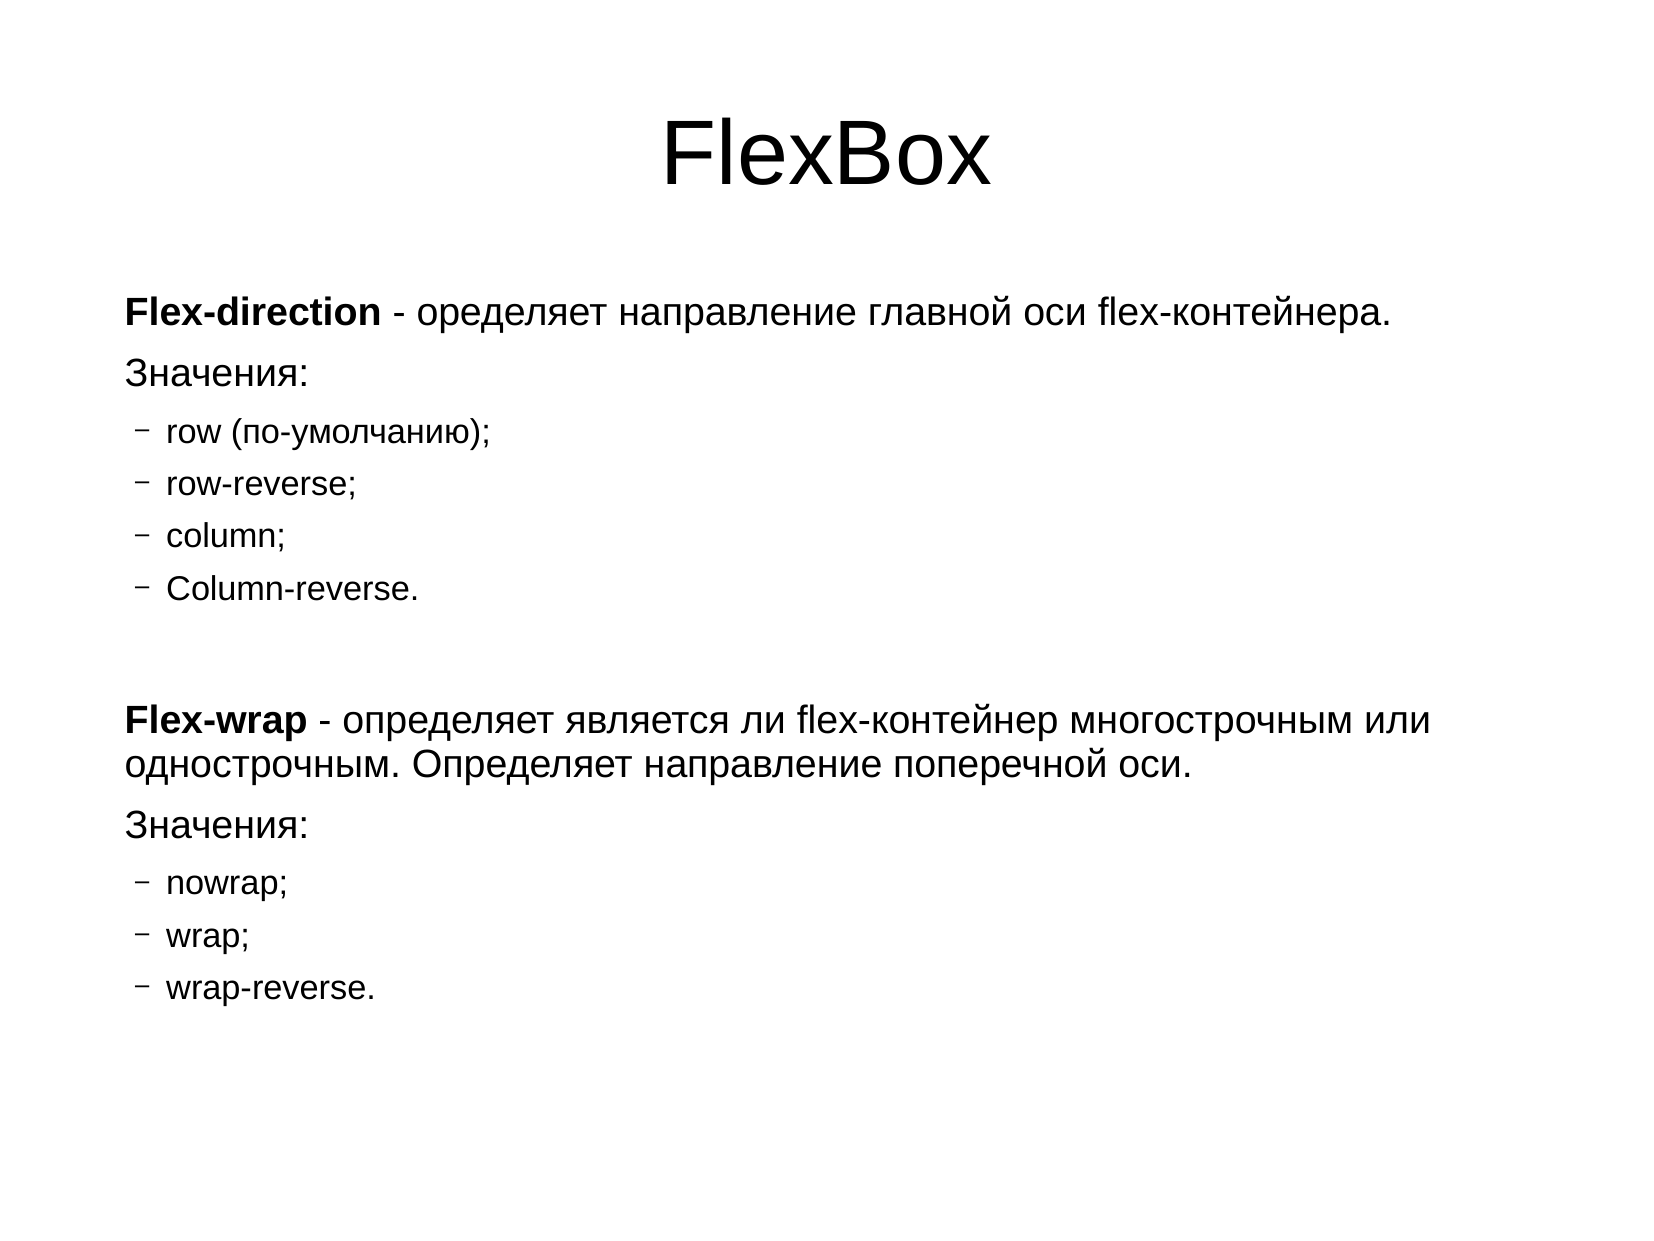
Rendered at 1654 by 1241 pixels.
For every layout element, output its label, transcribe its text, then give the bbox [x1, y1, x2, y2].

list Flex-direction - оределяет направление главной оси flex-контейнера. Значения: row (по-умолчанию); row-reverse; column; Column-reverse. Flex-wrap - определяет является ли flex-контейнер многострочным или однострочным. Определяет направление поперечной оси. Значения: nowrap; wrap; wrap-reverse. [82, 290, 1571, 1010]
title FlexBox [82, 49, 1571, 257]
